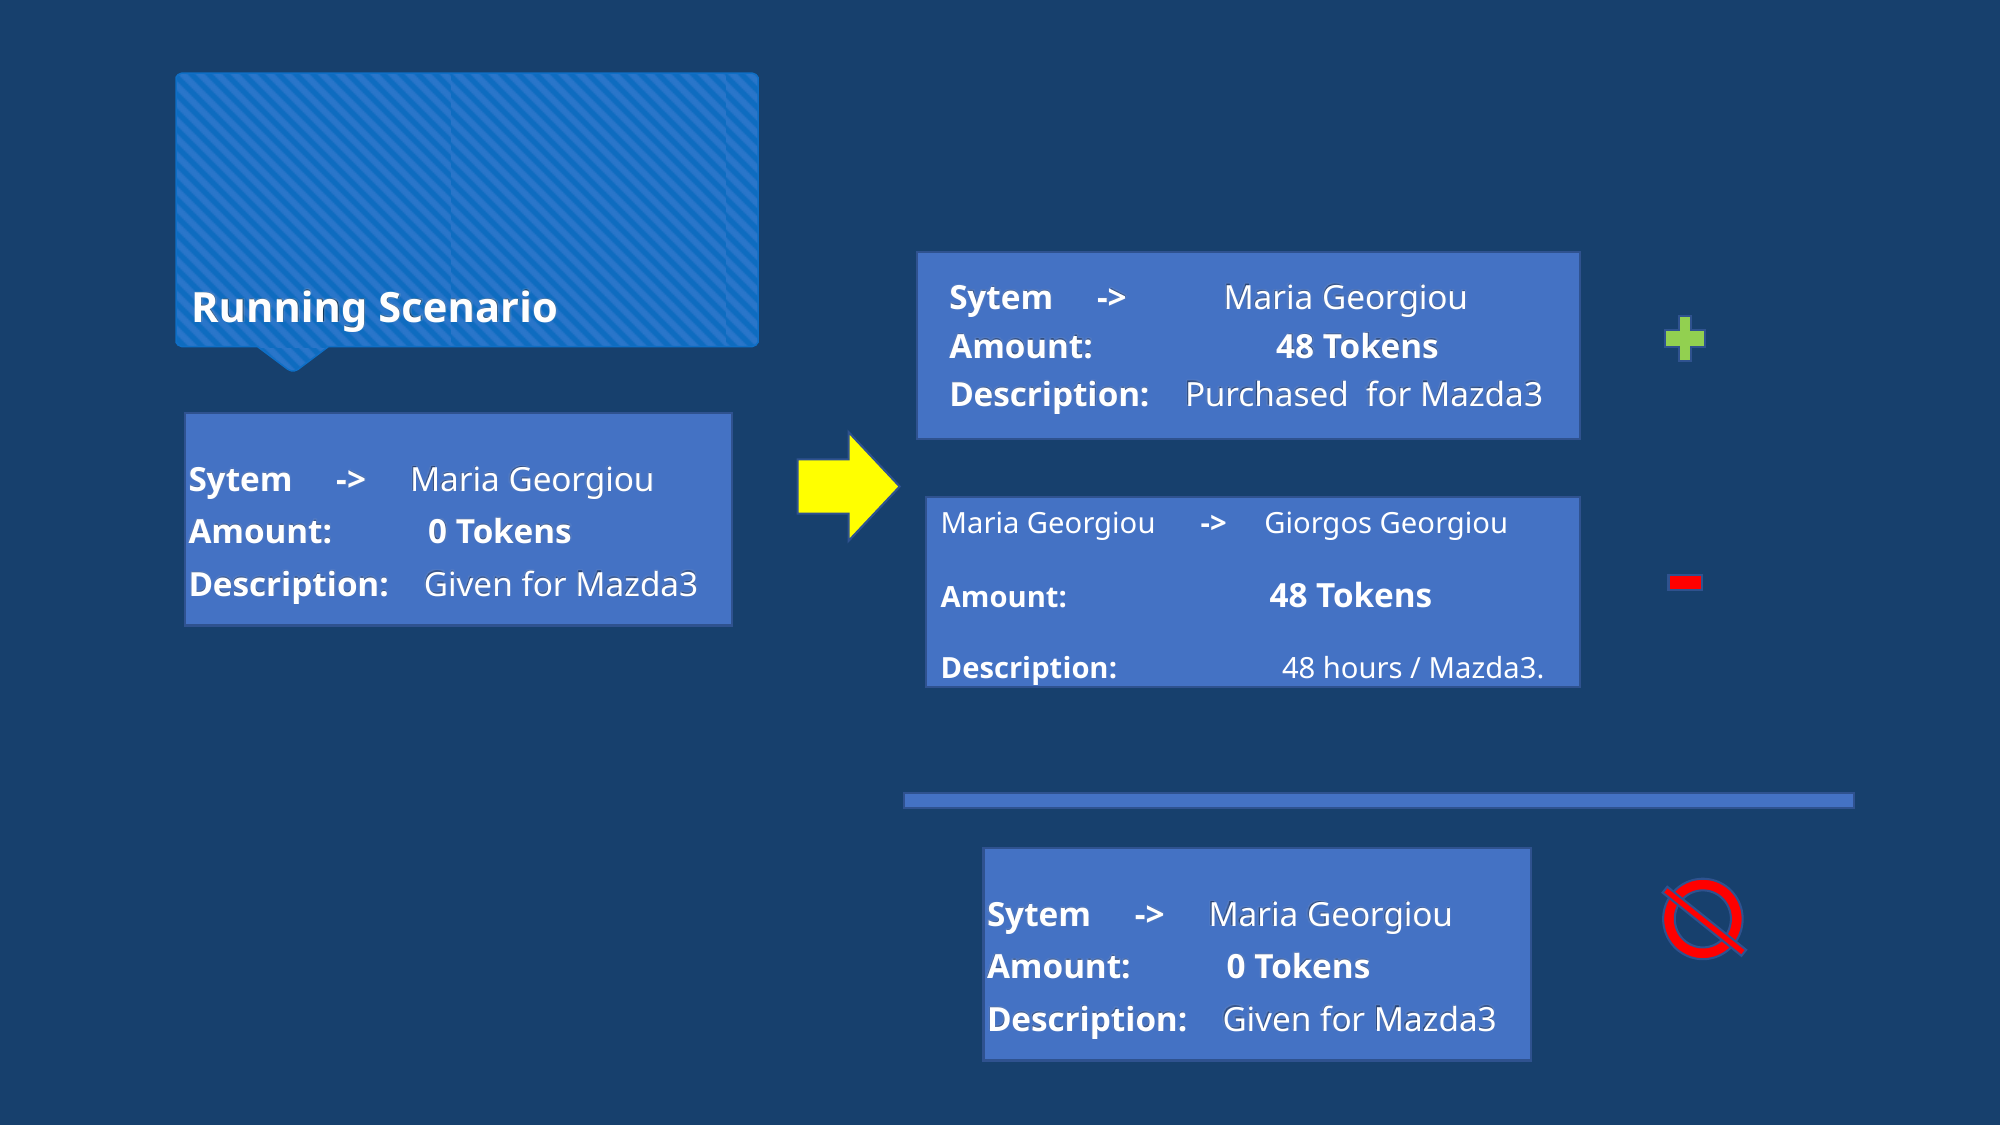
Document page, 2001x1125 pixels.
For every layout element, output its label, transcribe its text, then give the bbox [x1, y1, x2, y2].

text_box Sytem -> Maria Georgiou Amount: 0 Tokens Description: Given for Mazda3 [971, 859, 1534, 1072]
text_box Maria Georgiou -> Giorgos Georgiou Amount: 48 Tokens Description: 48 hours / Mazda3. [926, 497, 1580, 687]
text_box [984, 848, 1531, 859]
title Running Scenario [176, 73, 758, 339]
text_box [904, 793, 1854, 808]
text_box [1668, 575, 1702, 590]
list Sytem -> Maria Georgiou Amount: 0 Tokens Description: Given for Mazda3 [173, 424, 736, 637]
text_box [917, 252, 1580, 439]
text_box [1665, 315, 1706, 362]
text_box [797, 432, 900, 541]
text_box [1662, 878, 1747, 960]
text_box [185, 413, 732, 424]
text_box Sytem -> Maria Georgiou Amount: 48 Tokens Description: Purchased for Mazda3 [934, 260, 1598, 435]
